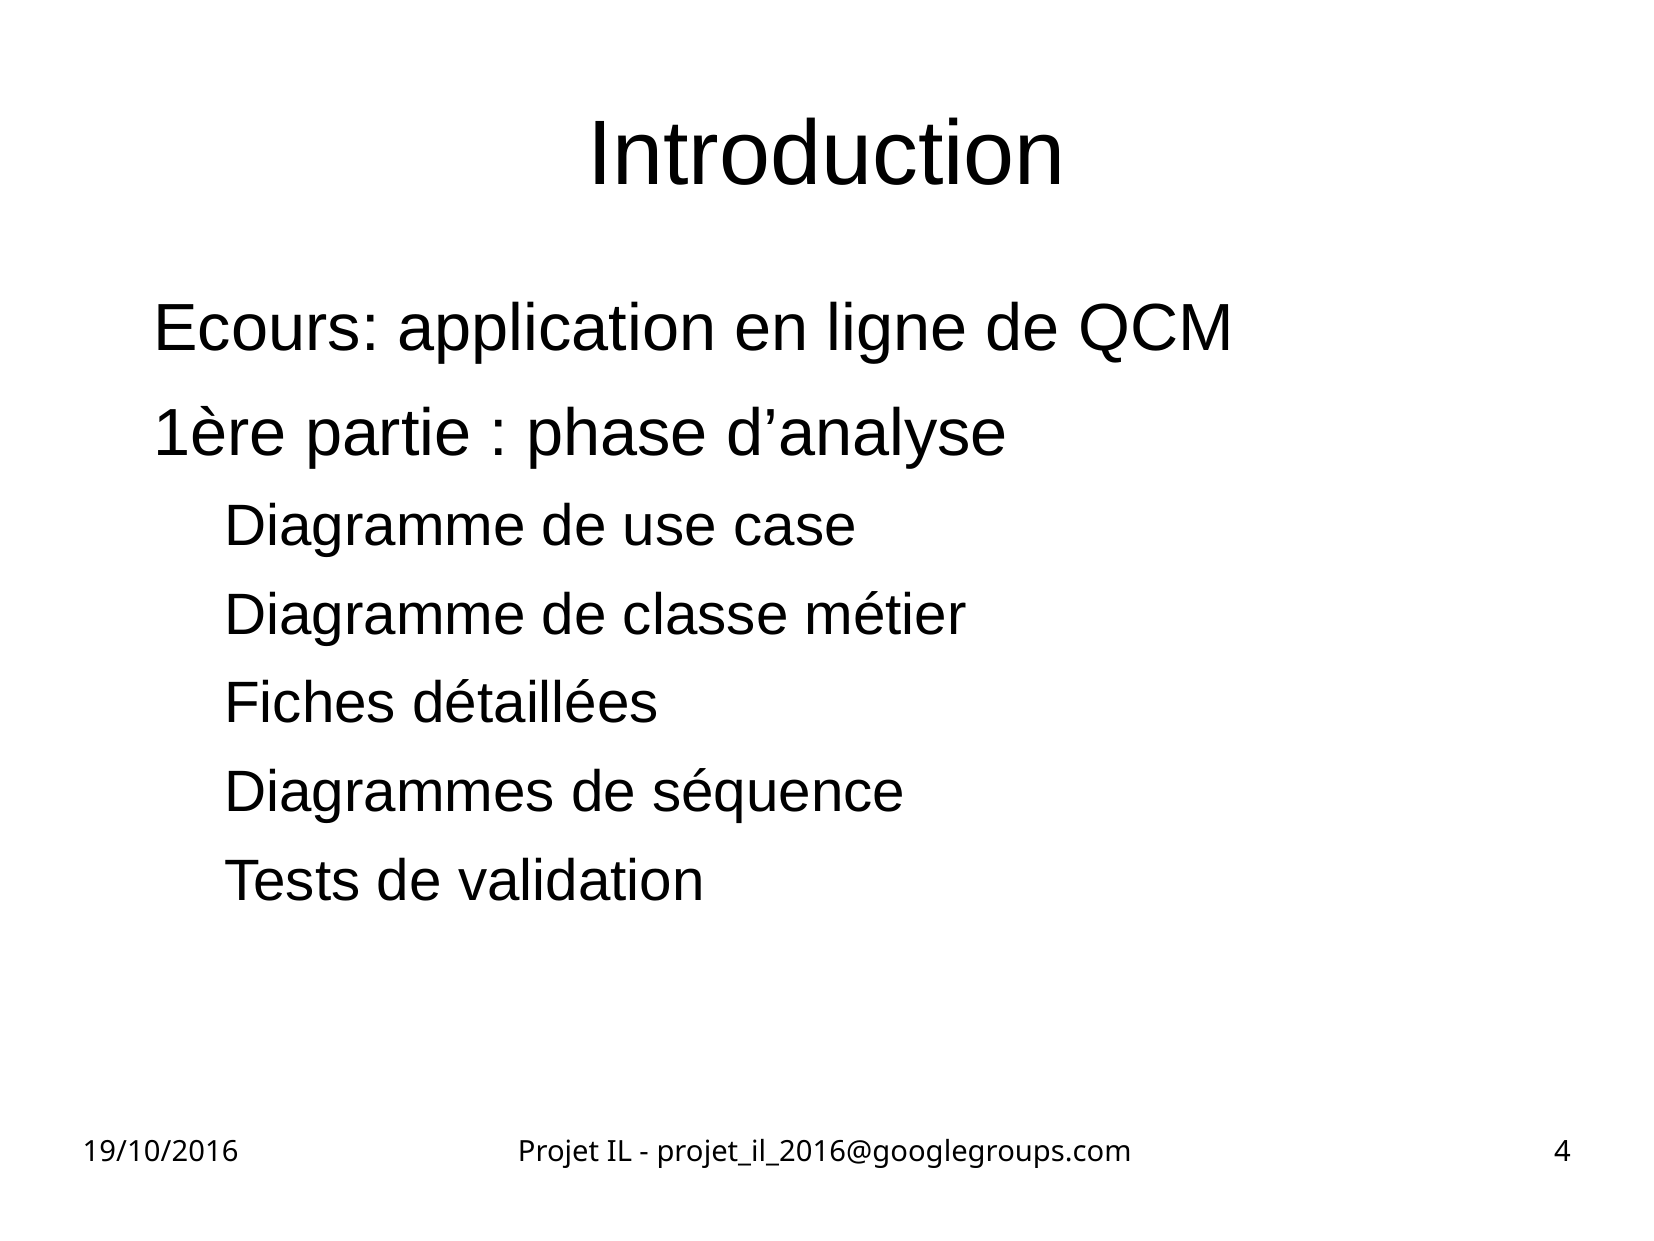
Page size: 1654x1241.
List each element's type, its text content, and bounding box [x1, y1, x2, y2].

title Introduction [82, 49, 1571, 257]
list Ecours: application en ligne de QCM 1ère partie : phase d’analyse Diagramme de use case Diagramme de classe métier Fiches détaillées Diagrammes de séquence Tests de validation [82, 290, 1571, 1010]
